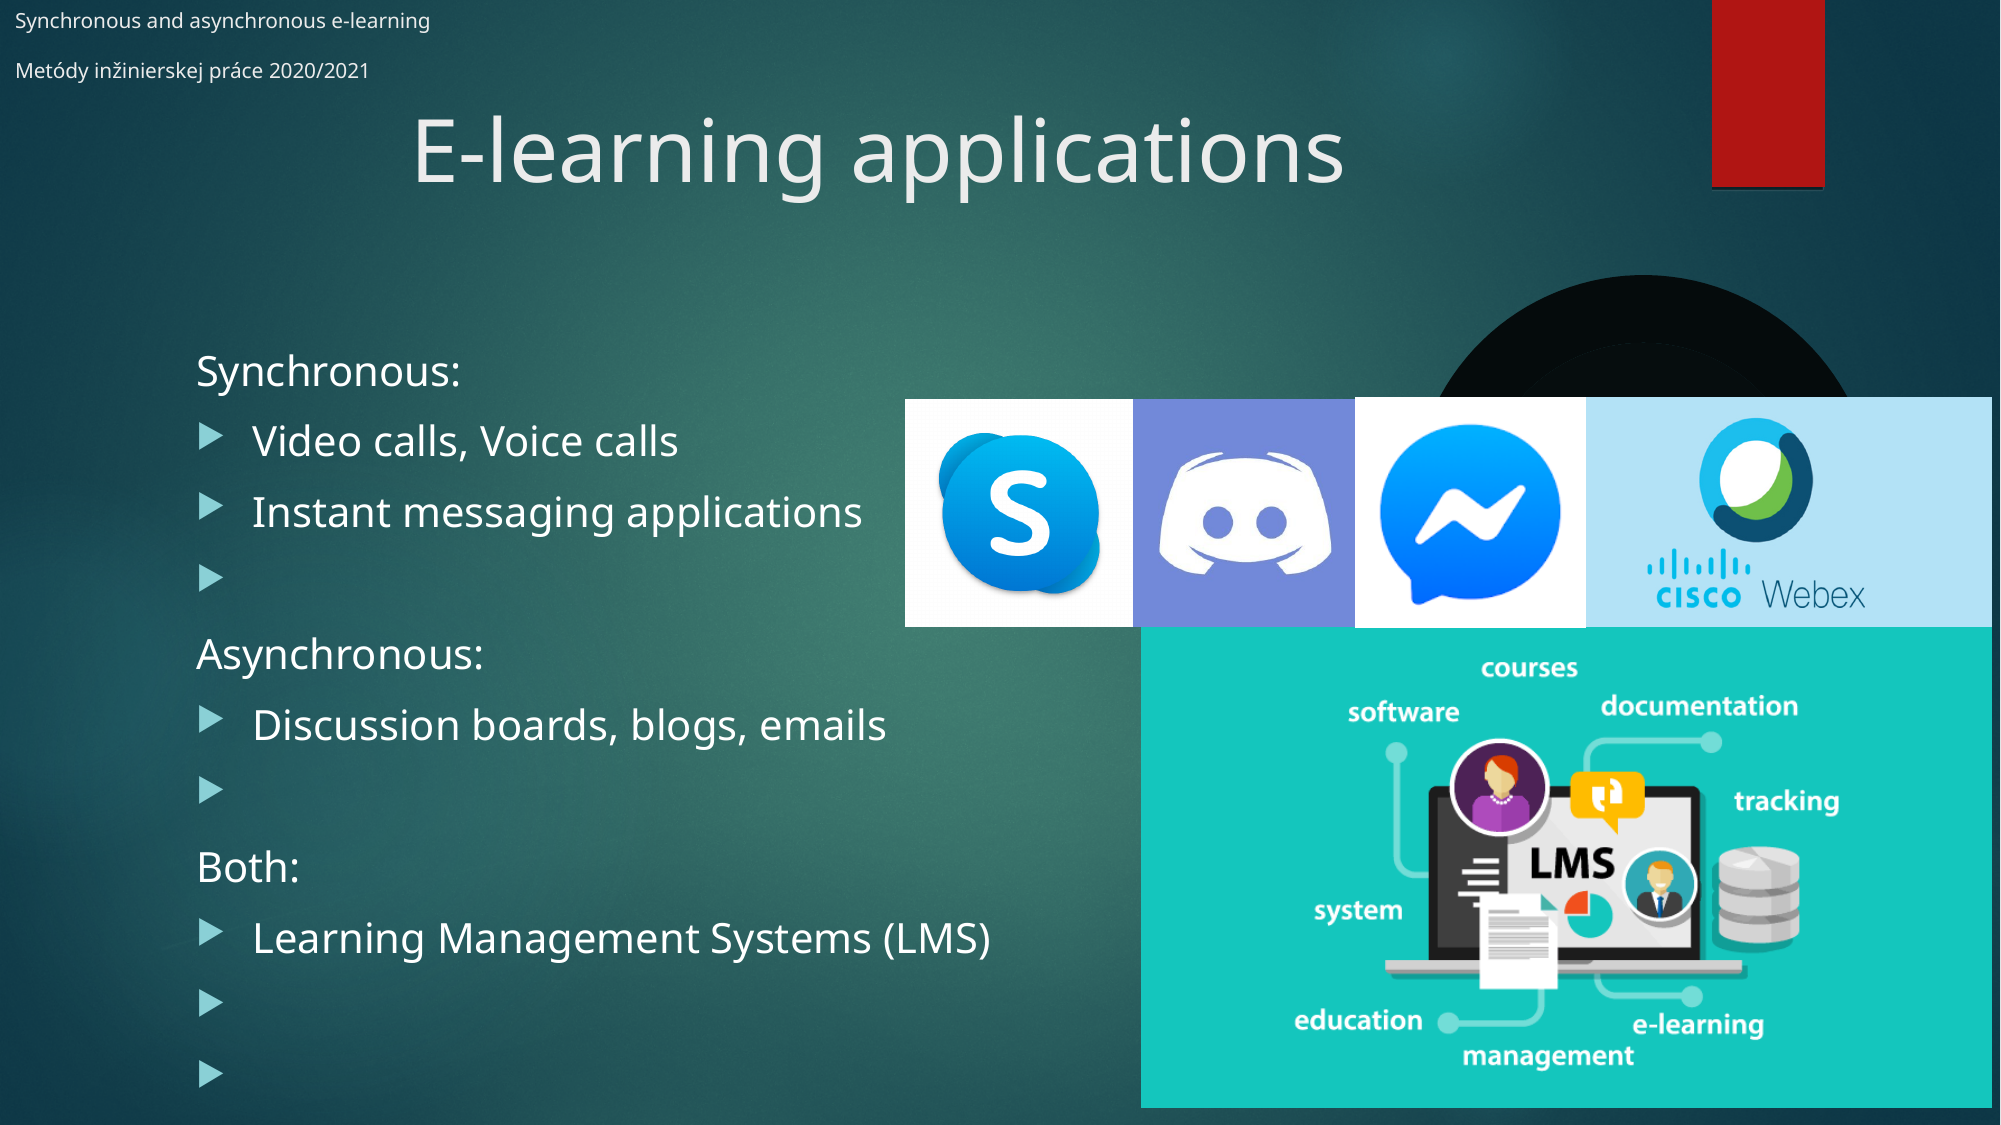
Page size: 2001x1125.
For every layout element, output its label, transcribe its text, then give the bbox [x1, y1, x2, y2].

picture [905, 397, 1992, 1108]
text_box Synchronous and asynchronous e-learning Metódy inžinierskej práce 2020/2021 [0, 0, 496, 88]
title E-learning applications [170, 87, 1713, 318]
list Synchronous: Video calls, Voice calls Instant messaging applications Asynchronous: Discussion boards, blogs, emails Both: Learning Management Systems (LMS) [181, 336, 1649, 1026]
